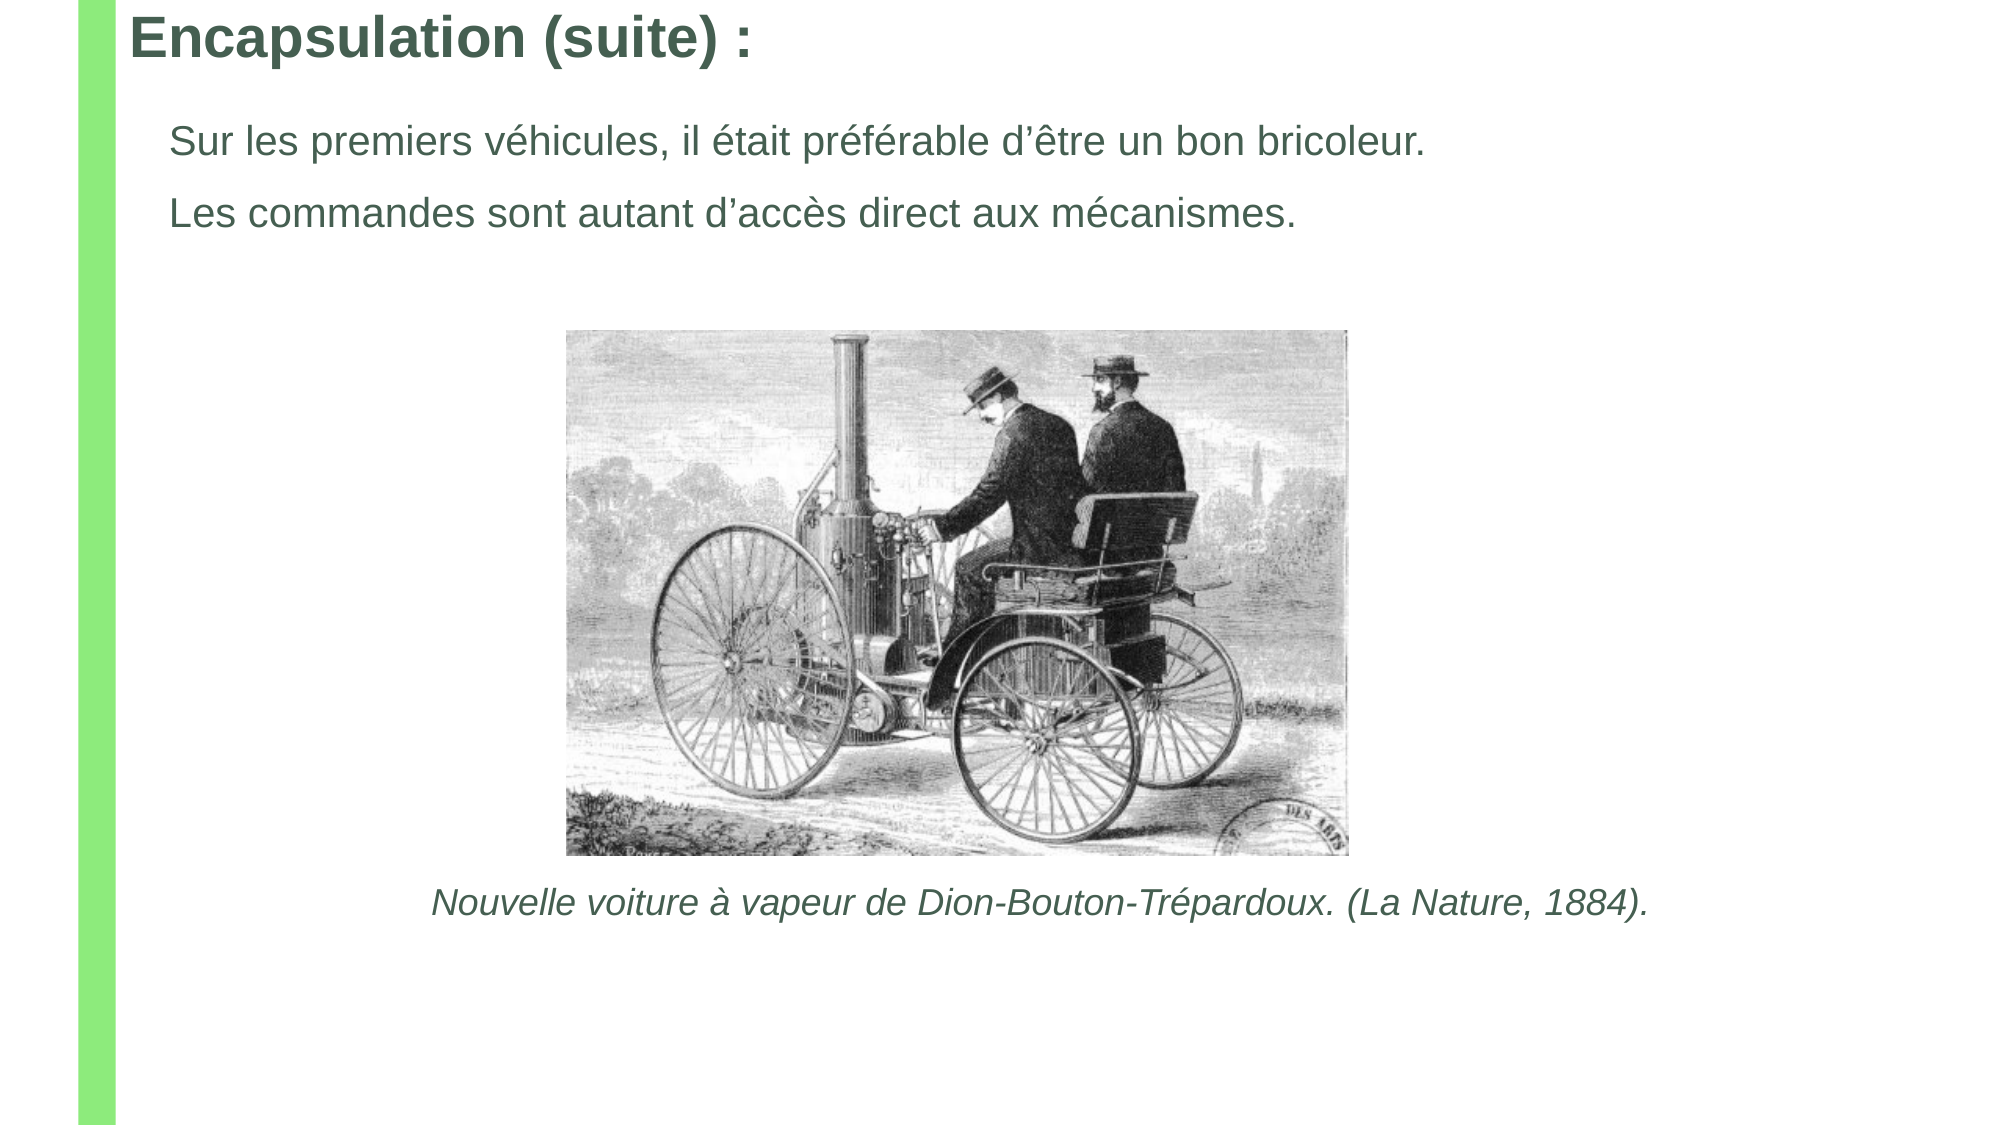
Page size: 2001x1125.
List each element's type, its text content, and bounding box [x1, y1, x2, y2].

text_box Sur les premiers véhicules, il était préférable d’être un bon bricoleur. Les commandes sont autant d’accès direct aux mécanismes. [154, 110, 2000, 331]
picture [566, 330, 1349, 856]
text_box Nouvelle voiture à vapeur de Dion-Bouton-Trépardoux. (La Nature, 1884). [118, 873, 1964, 933]
text_box Encapsulation (suite) : [114, 0, 2000, 107]
